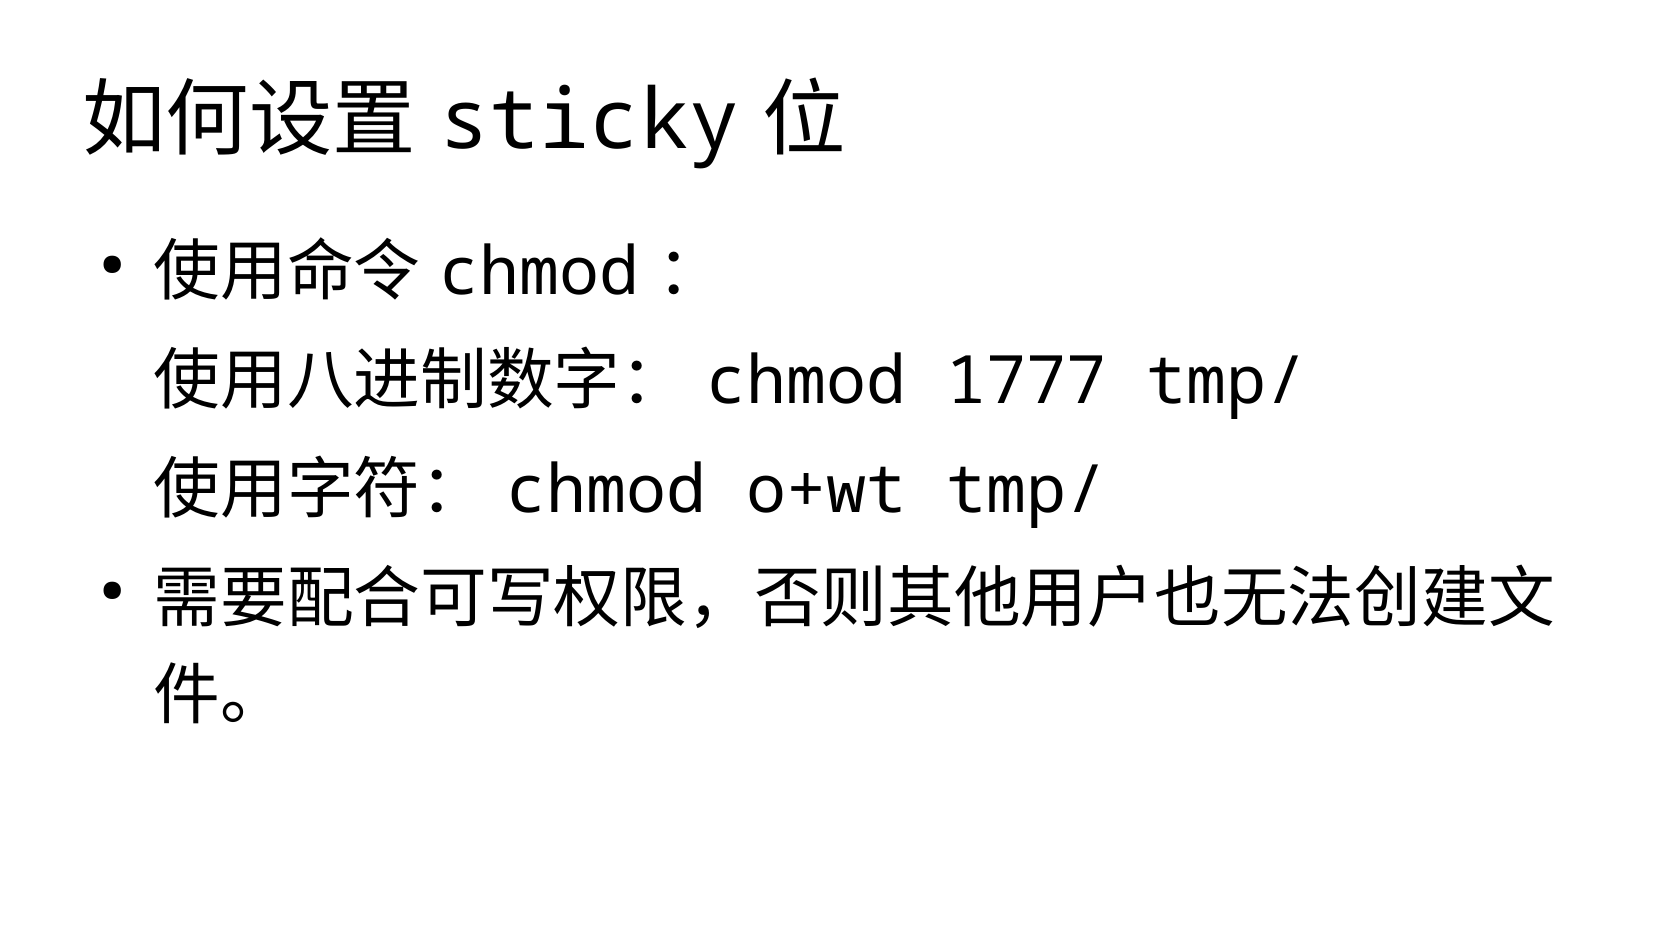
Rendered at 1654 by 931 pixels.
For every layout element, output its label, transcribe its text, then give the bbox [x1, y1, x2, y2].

title 如何设置sticky位 [82, 37, 1571, 189]
list 使用命令chmod： 使用八进制数字：chmod 1777 tmp/ 使用字符：chmod o+wt tmp/ 需要配合可写权限，否则其他用户也无法创建文件。 [82, 217, 1571, 804]
